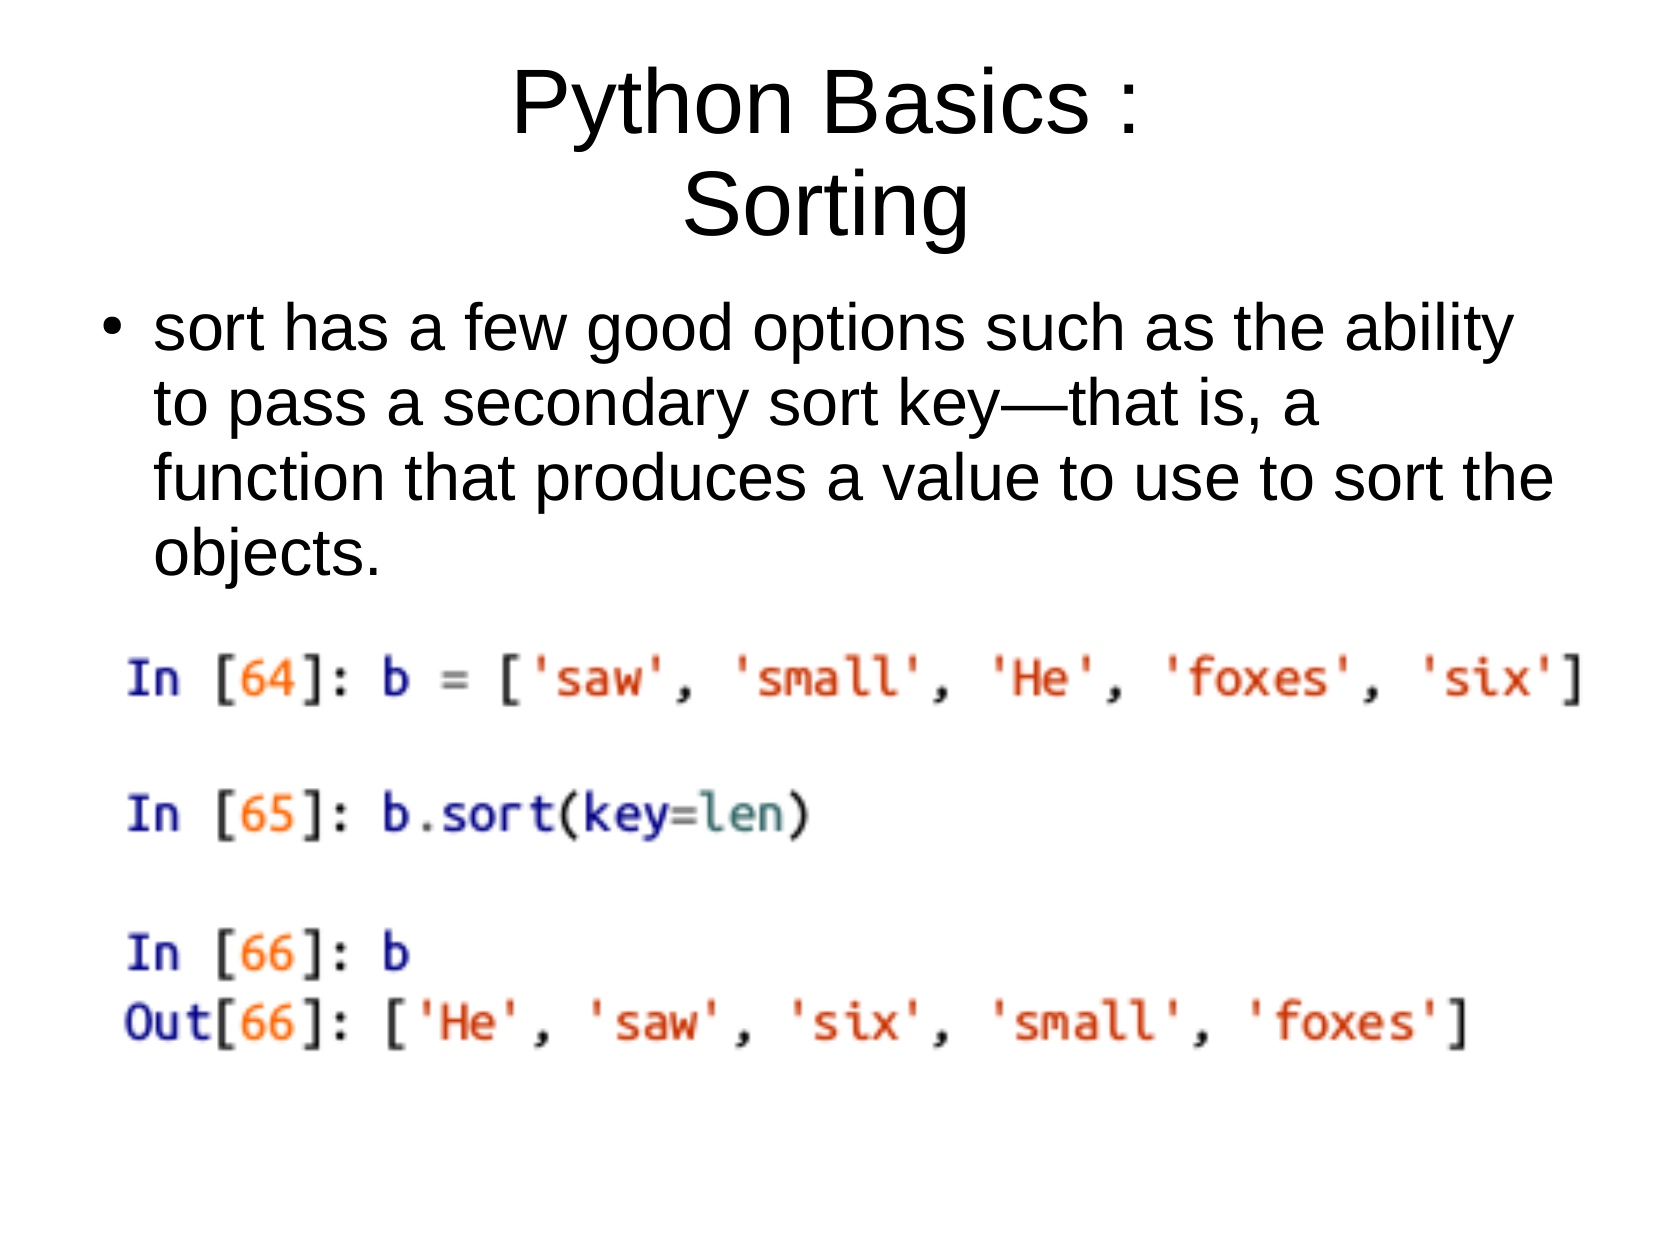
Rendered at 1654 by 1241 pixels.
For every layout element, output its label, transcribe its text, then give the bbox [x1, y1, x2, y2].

picture [112, 648, 1625, 1100]
title Python Basics : Sorting [82, 49, 1571, 257]
list sort has a few good options such as the ability to pass a secondary sort key—that is, a function that produces a value to use to sort the objects. [82, 290, 1571, 1010]
